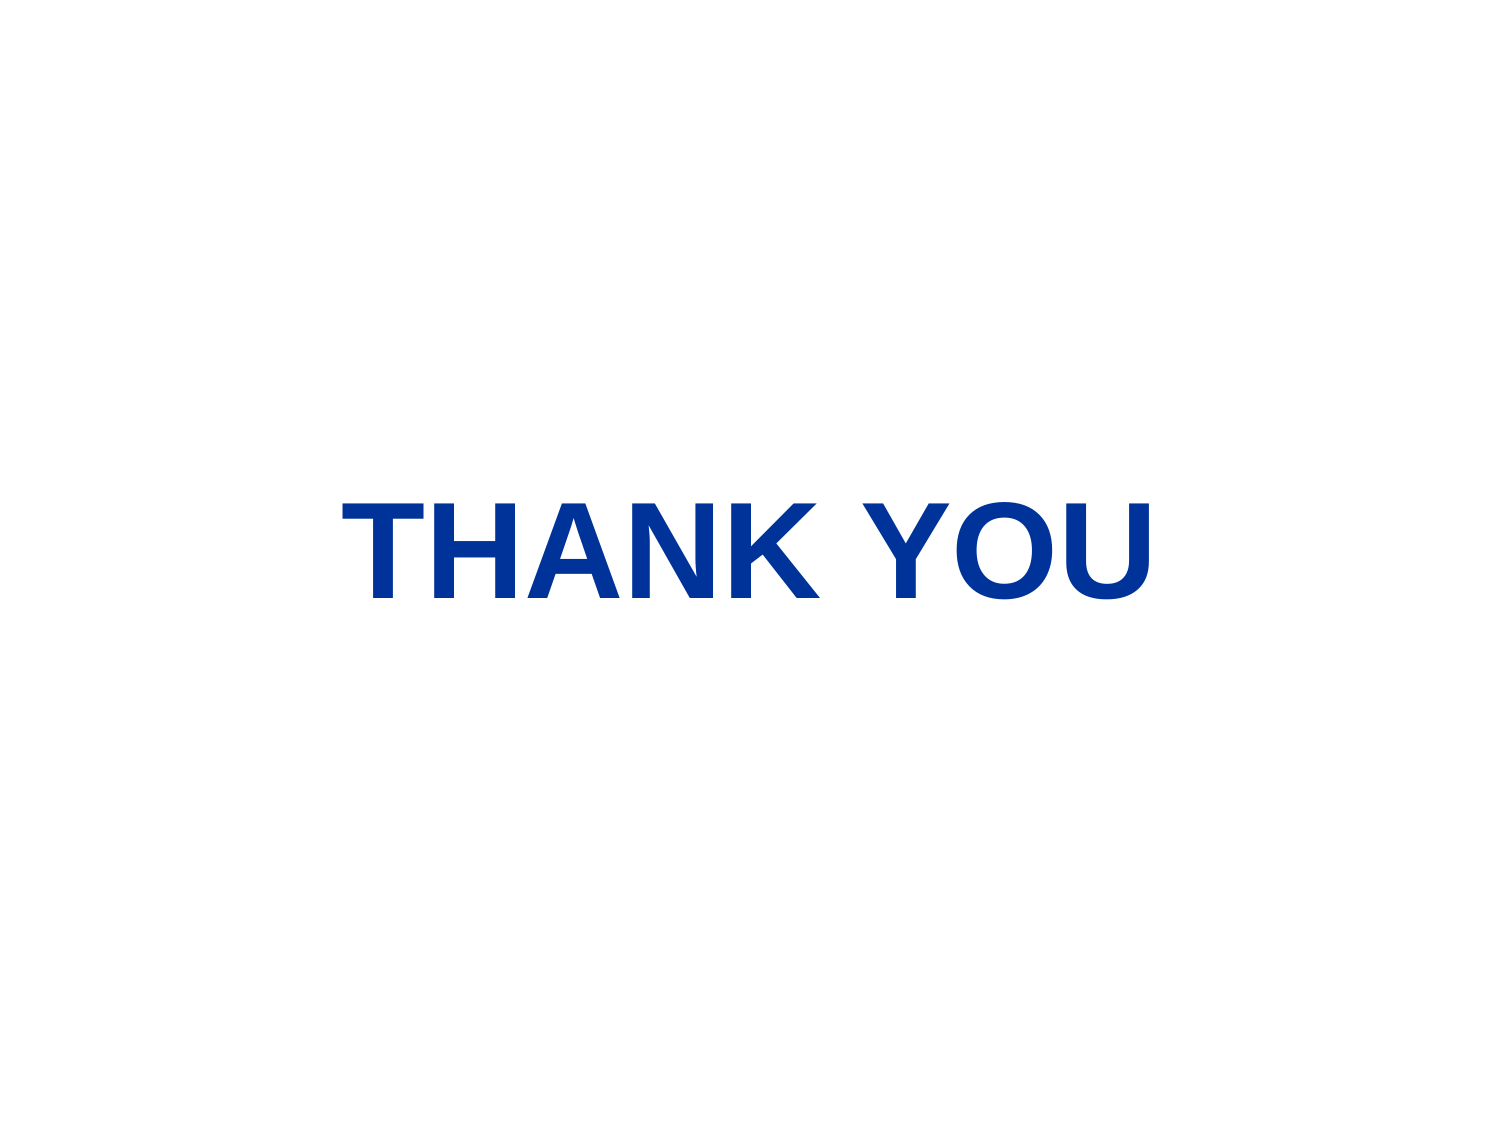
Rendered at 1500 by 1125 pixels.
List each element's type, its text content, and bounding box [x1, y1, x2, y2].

list THANK YOU [106, 104, 1394, 993]
